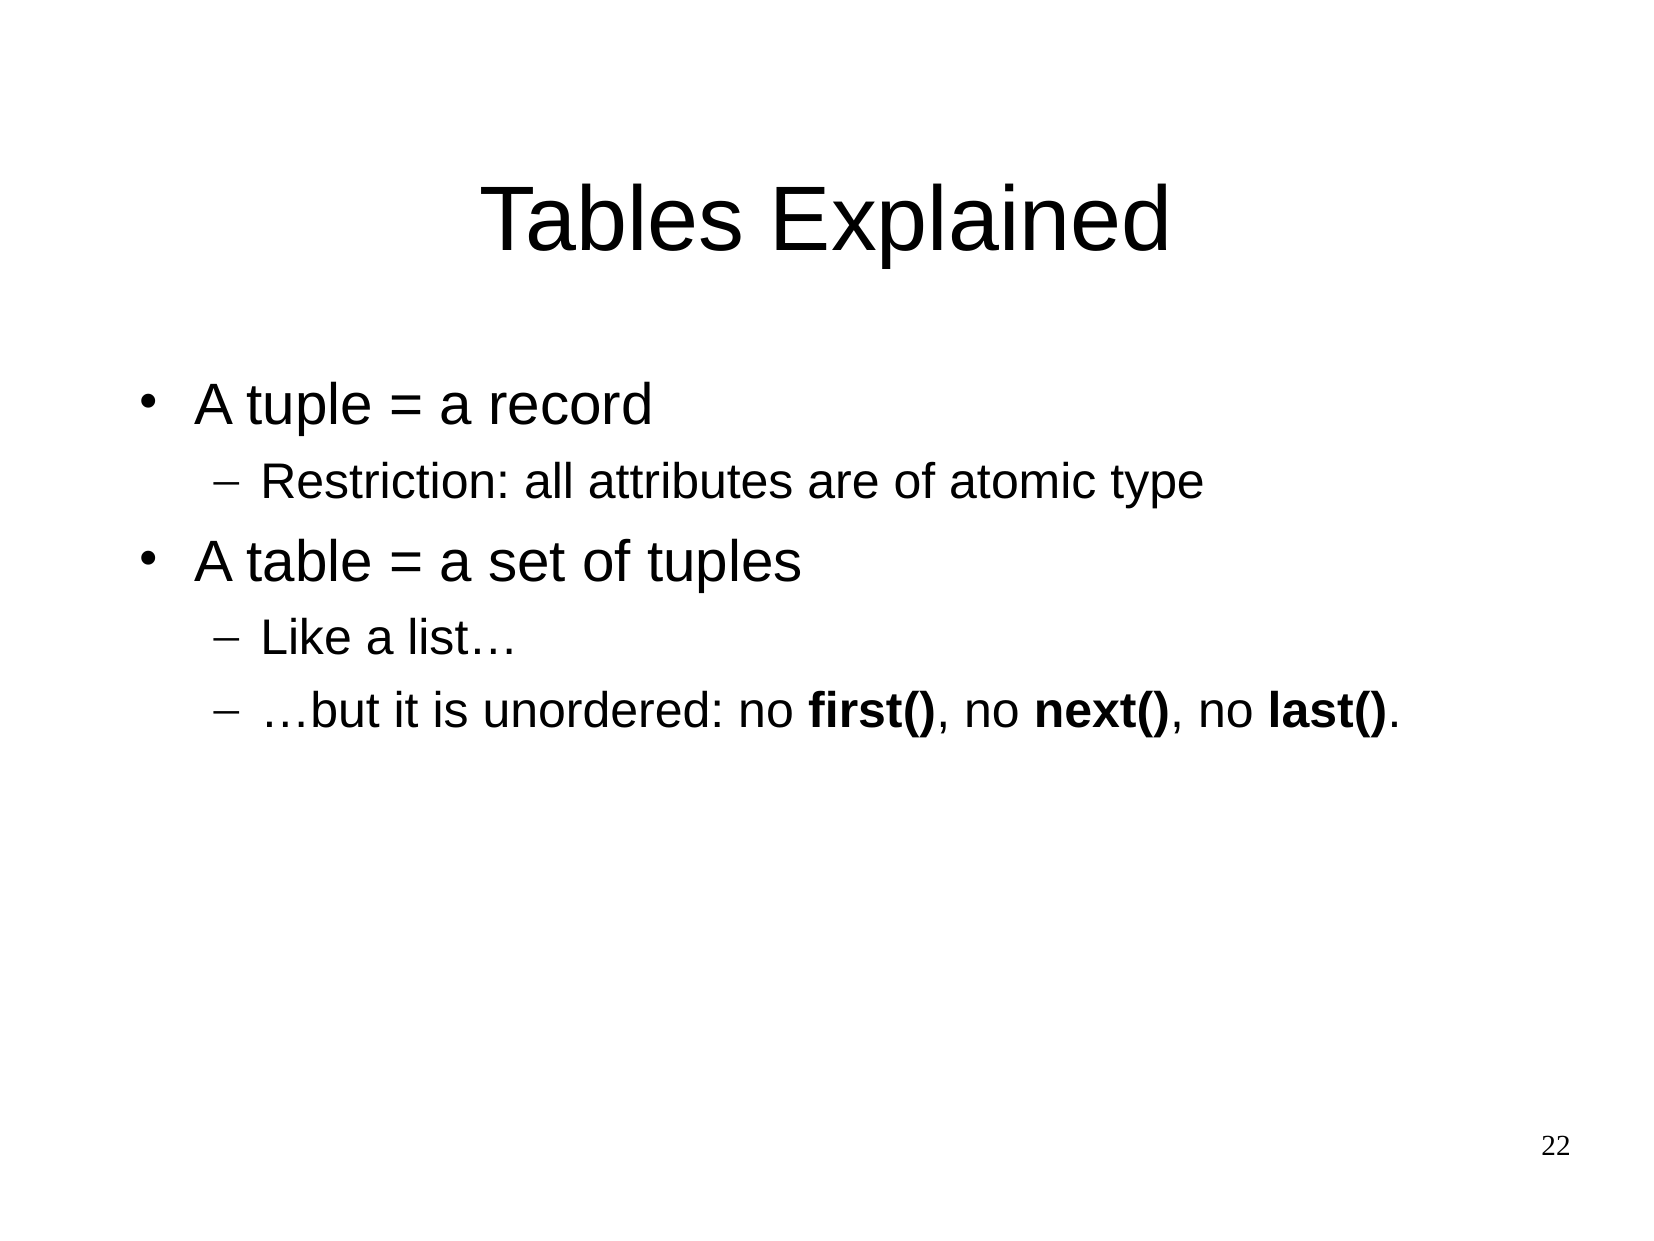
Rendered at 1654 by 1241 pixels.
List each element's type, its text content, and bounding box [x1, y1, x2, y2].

title Tables Explained [124, 110, 1530, 317]
list A tuple = a record Restriction: all attributes are of atomic type A table = a set of tuples Like a list… …but it is unordered: no first(), no next(), no last(). [124, 358, 1530, 1103]
